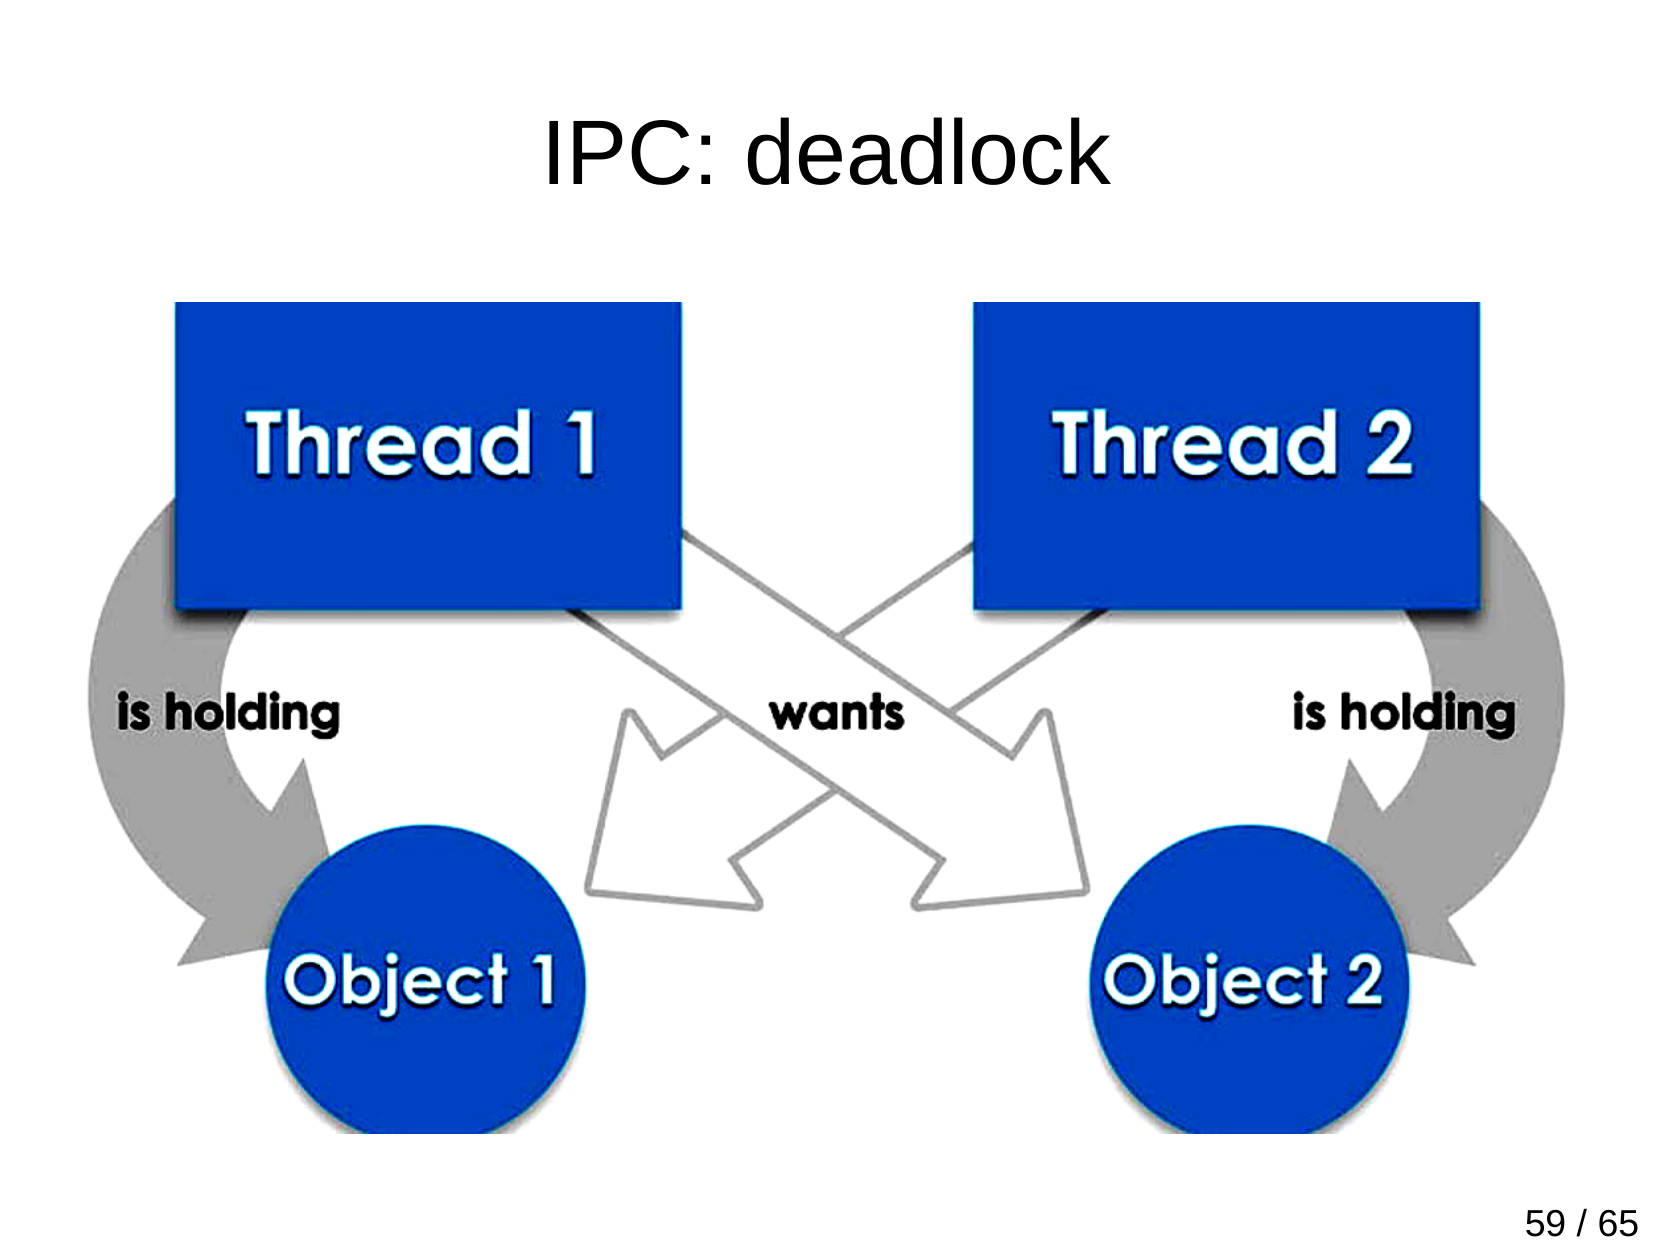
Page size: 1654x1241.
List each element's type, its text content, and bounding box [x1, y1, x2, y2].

title IPC: deadlock [82, 49, 1571, 257]
text_box <number> / 65 [1380, 1194, 1654, 1241]
picture [35, 303, 1619, 1134]
